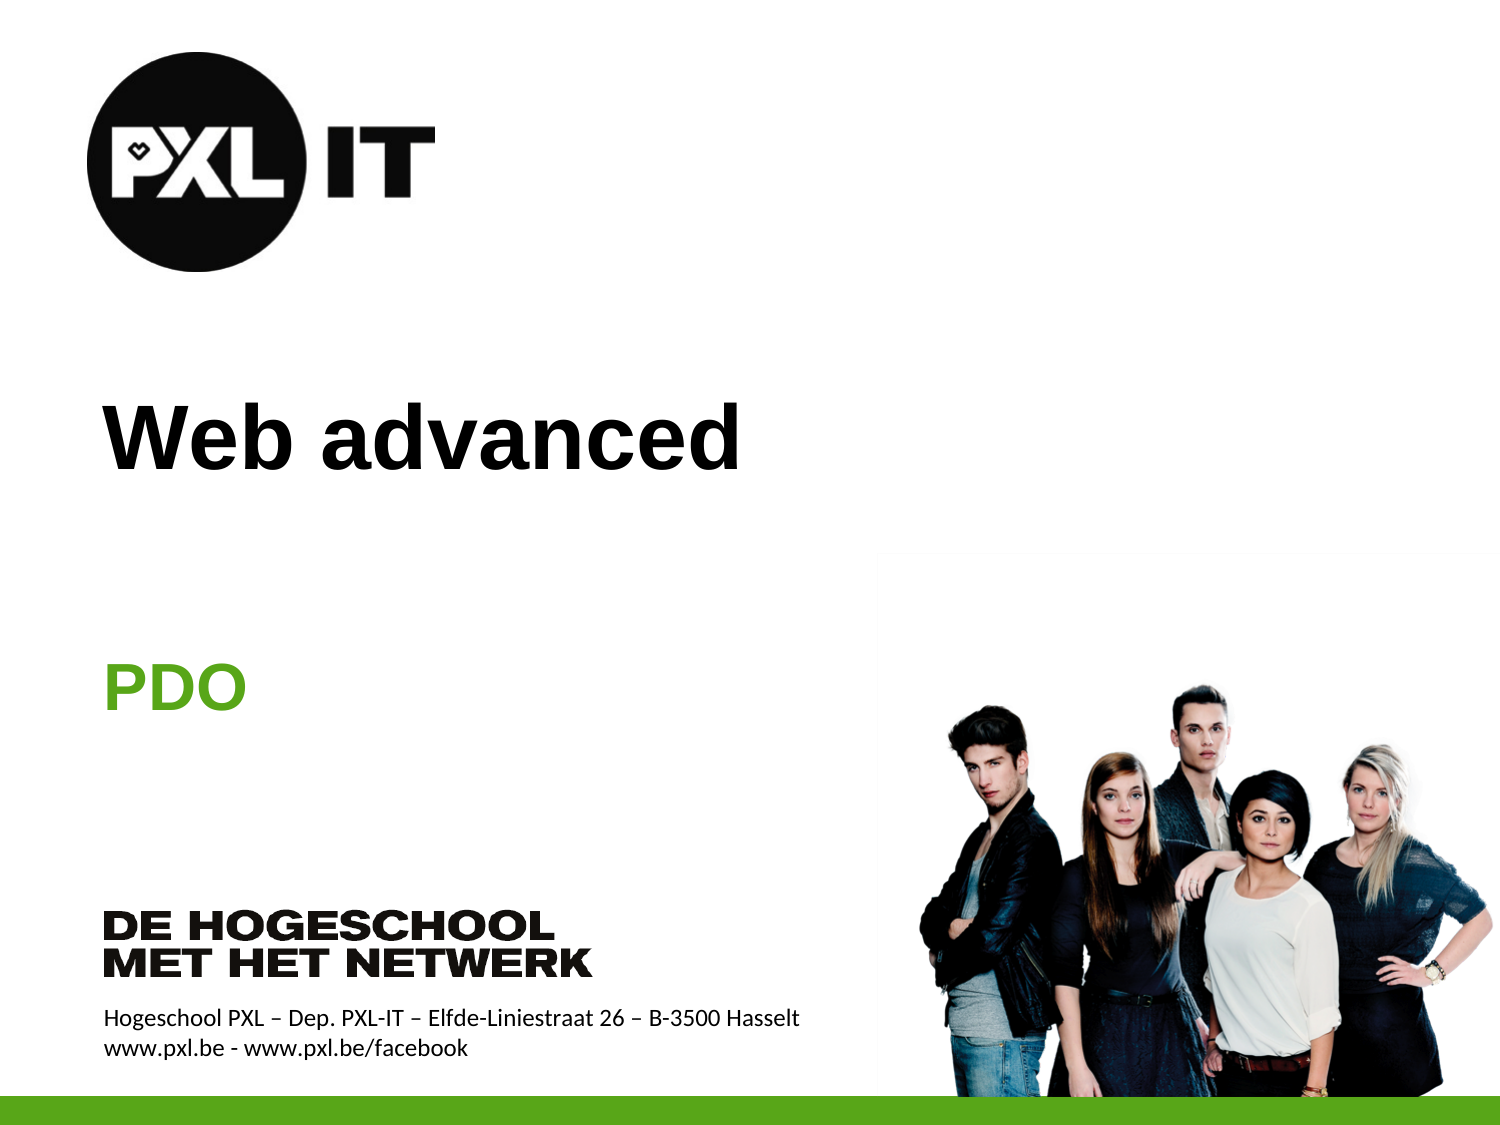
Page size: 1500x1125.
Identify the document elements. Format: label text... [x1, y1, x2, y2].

text_box Web advanced [87, 312, 1363, 554]
picture [87, 52, 435, 272]
picture [104, 909, 593, 977]
picture [877, 553, 1500, 1097]
text_box PDO [88, 635, 878, 823]
